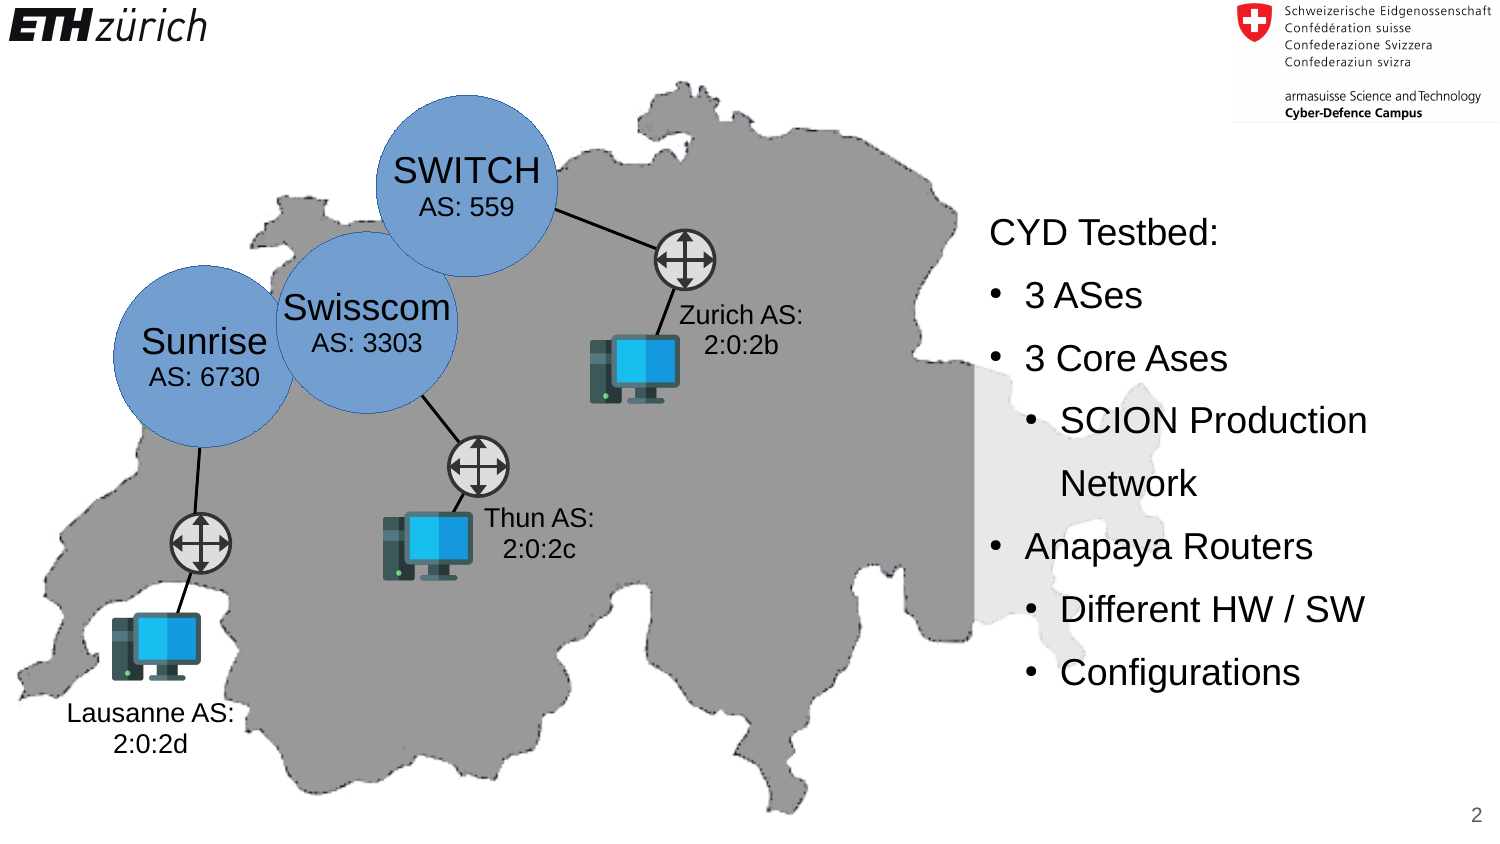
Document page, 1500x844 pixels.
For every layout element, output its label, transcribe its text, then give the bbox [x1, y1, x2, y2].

text_box Zurich AS: 2:0:2b [638, 292, 844, 368]
text_box CYD Testbed: 3 ASes 3 Core Ases SCION Production Network Anapaya Routers Different HW / SW Configurations [974, 182, 1447, 744]
text_box Thun AS: 2:0:2c [437, 496, 642, 572]
text_box Sunrise AS: 6730 [113, 265, 293, 448]
text_box [448, 437, 508, 496]
text_box [171, 513, 231, 573]
picture [1232, 0, 1500, 123]
text_box Lausanne AS: 2:0:2d [47, 690, 254, 767]
picture [0, 76, 1208, 844]
picture [8, 8, 207, 42]
text_box [655, 230, 715, 290]
text_box SWITCH AS: 559 [376, 95, 558, 277]
text_box Swisscom AS: 3303 [276, 231, 458, 414]
